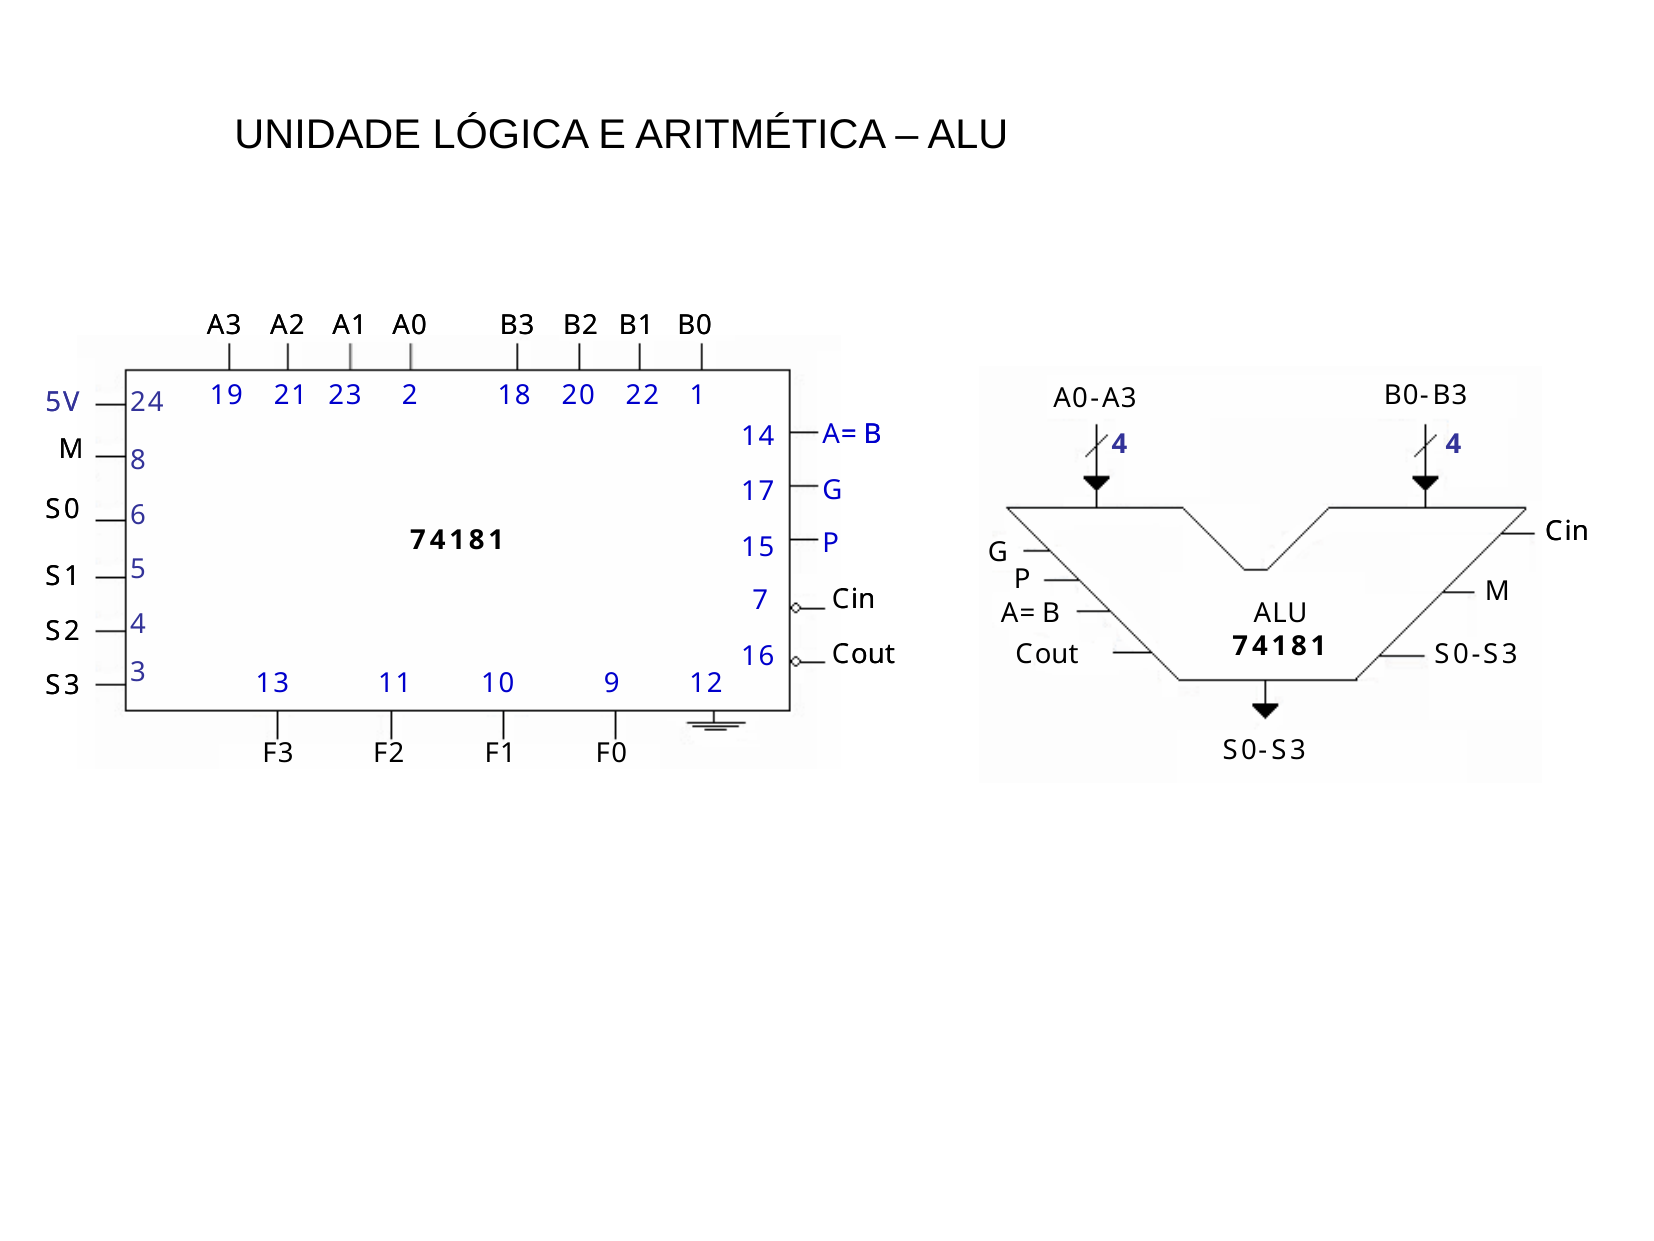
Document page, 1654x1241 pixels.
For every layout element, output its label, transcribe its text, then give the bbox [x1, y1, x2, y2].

picture [45, 307, 1592, 783]
text_box UNIDADE LÓGICA E ARITMÉTICA – ALU [184, 99, 1036, 165]
